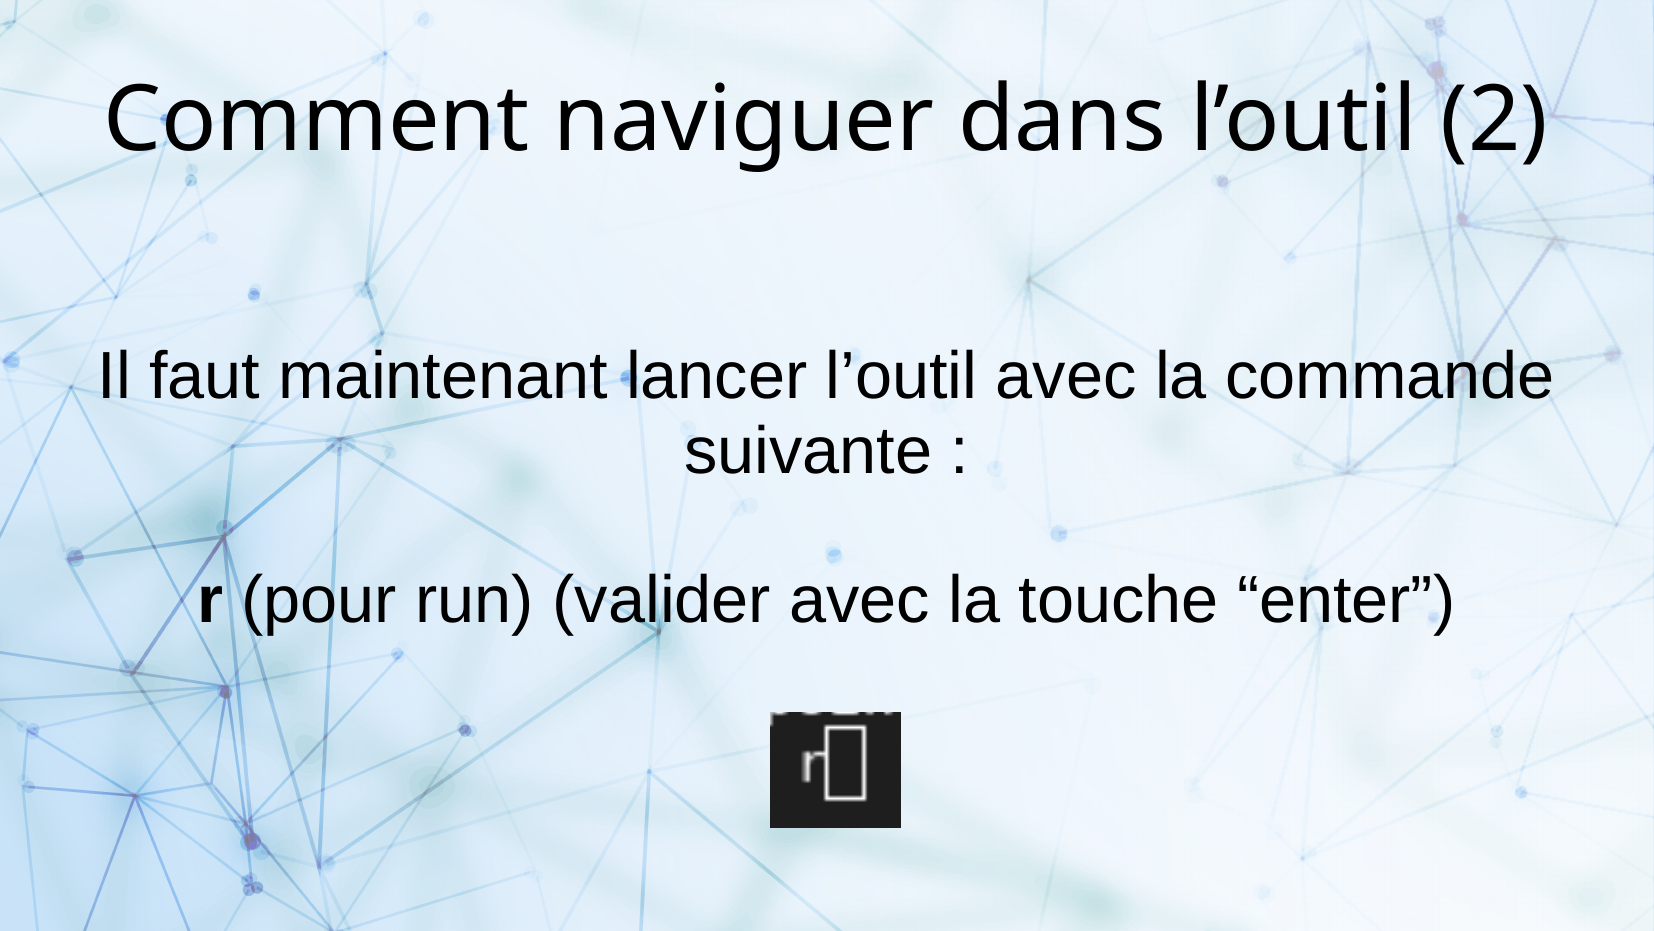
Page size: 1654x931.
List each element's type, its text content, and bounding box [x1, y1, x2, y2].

title Comment naviguer dans l’outil (2) [82, 37, 1571, 193]
picture [0, 0, 1654, 931]
subtitle Il faut maintenant lancer l’outil avec la commande suivante : r (pour run) (valider avec la touche “enter”) [82, 217, 1571, 758]
